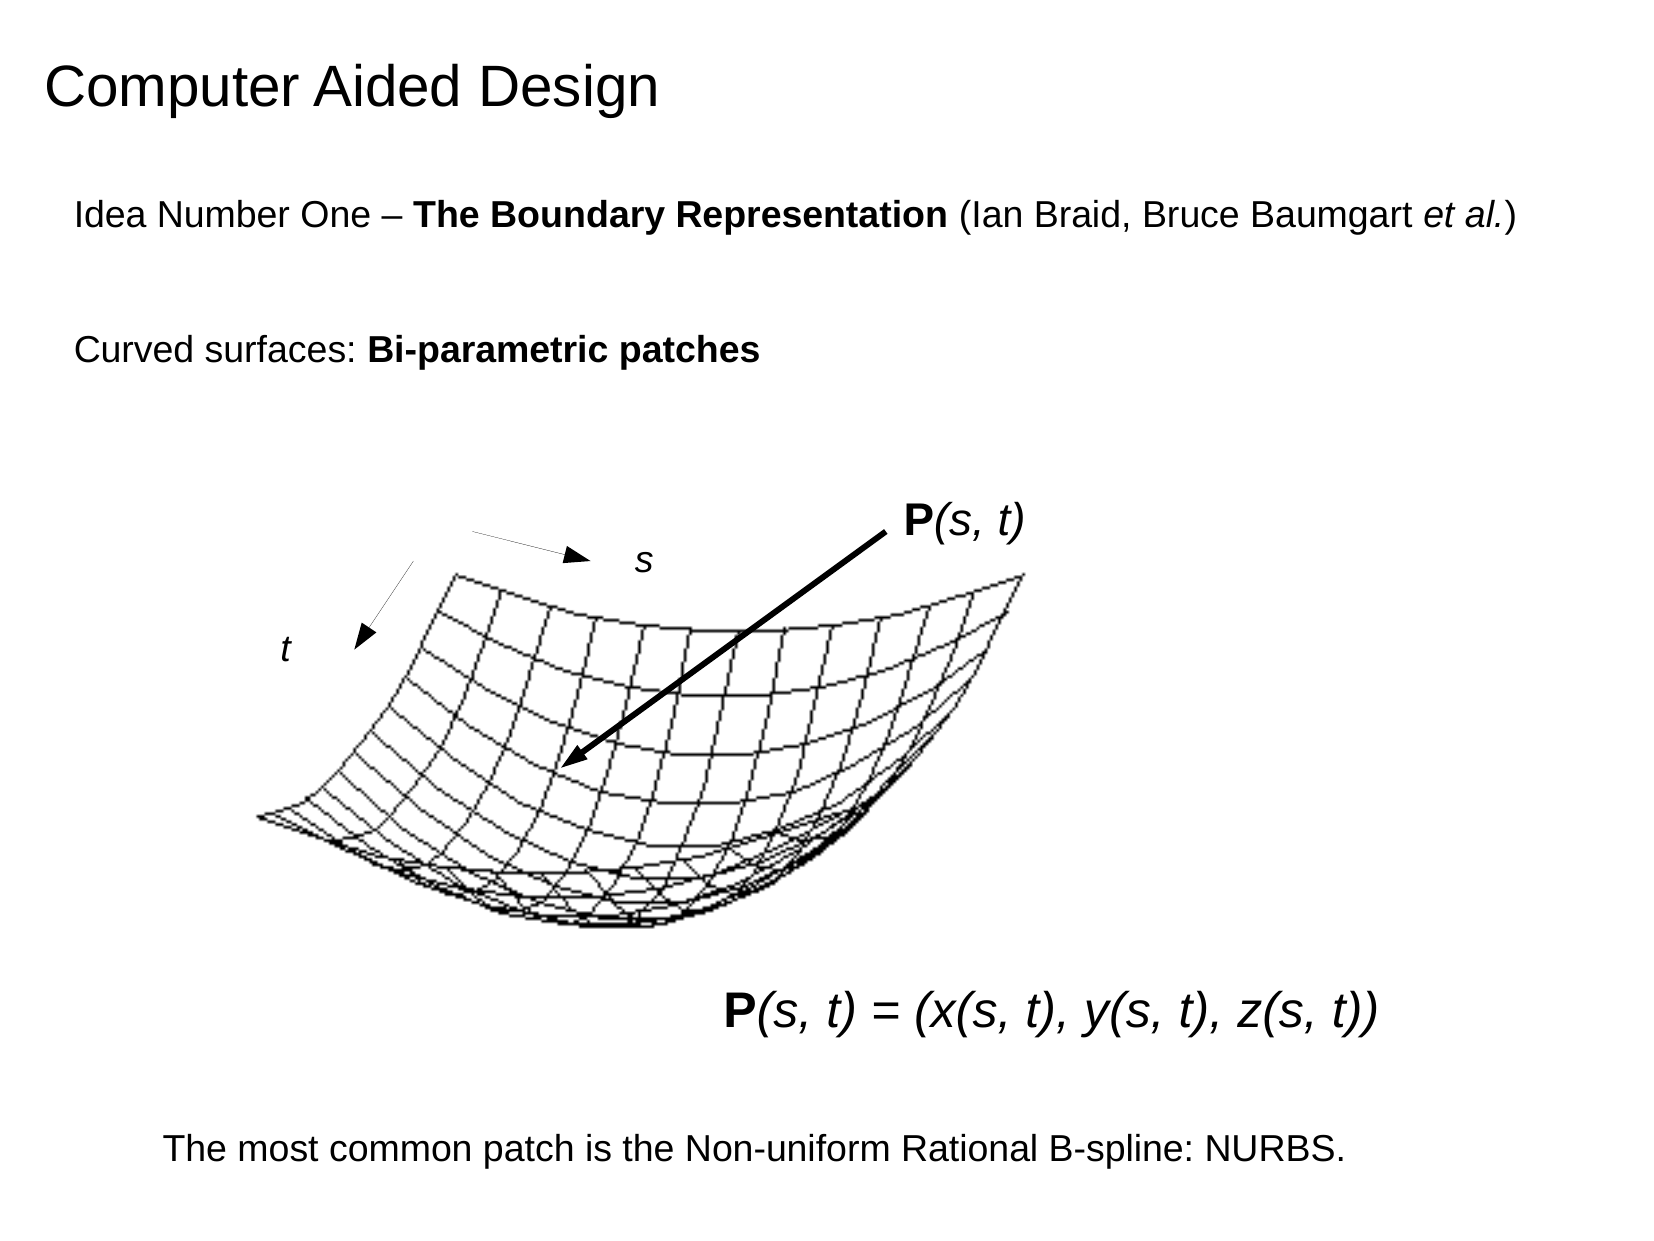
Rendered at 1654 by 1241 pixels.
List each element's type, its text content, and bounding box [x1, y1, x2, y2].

text_box Curved surfaces: Bi-parametric patches [59, 321, 1536, 385]
text_box t [265, 620, 355, 683]
text_box Idea Number One – The Boundary Representation (Ian Braid, Bruce Baumgart et al.) [59, 186, 1625, 250]
text_box s [620, 531, 709, 594]
text_box Computer Aided Design [29, 46, 1625, 135]
text_box The most common patch is the Non-uniform Rational B-spline: NURBS. [147, 1119, 1565, 1182]
text_box P(s, t) [885, 483, 1093, 564]
text_box P(s, t) = (x(s, t), y(s, t), z(s, t)) [708, 974, 1625, 1054]
picture [236, 531, 1050, 945]
